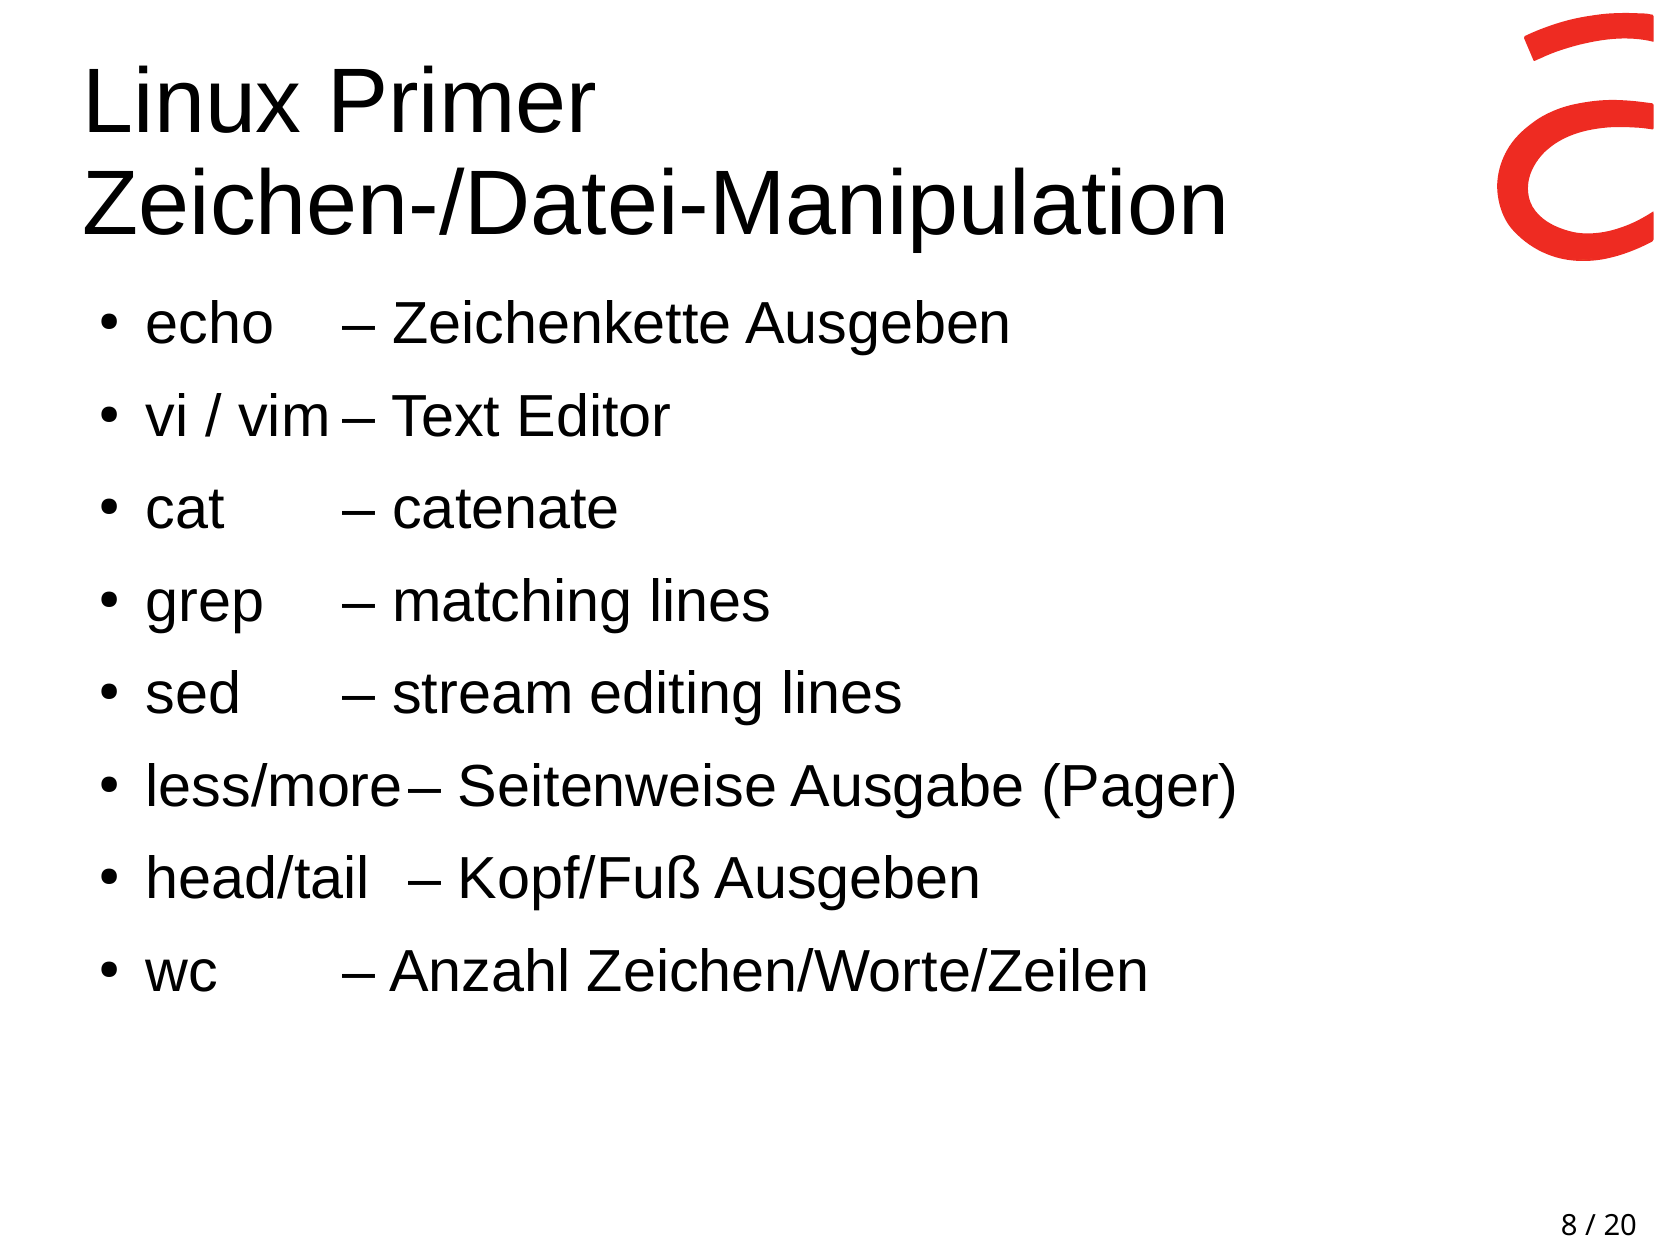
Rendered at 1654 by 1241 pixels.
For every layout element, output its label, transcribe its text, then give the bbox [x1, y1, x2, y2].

list echo – Zeichenkette Ausgeben vi / vim – Text Editor cat – catenate grep – matching lines sed – stream editing lines less/more – Seitenweise Ausgabe (Pager) head/tail – Kopf/Fuß Ausgeben wc – Anzahl Zeichen/Worte/Zeilen [82, 290, 1571, 1010]
title Linux Primer Zeichen-/Datei-Manipulation [82, 49, 1571, 257]
